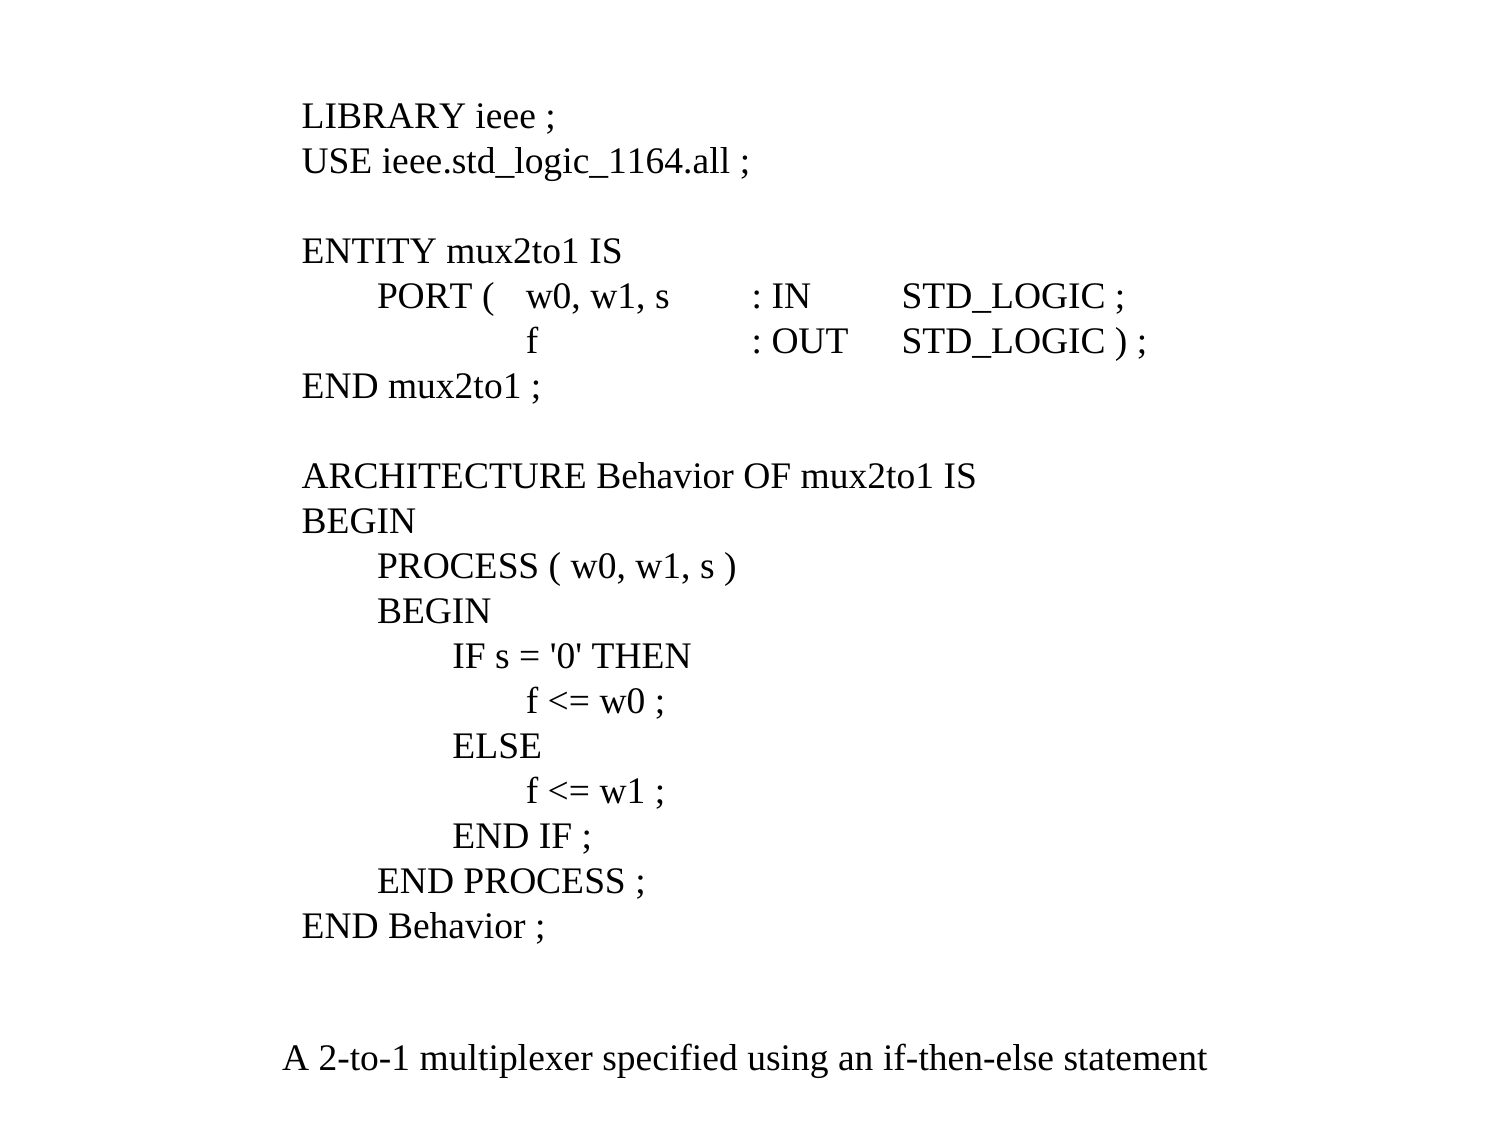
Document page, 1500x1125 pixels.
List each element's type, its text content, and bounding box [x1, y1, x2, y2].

text_box LIBRARY ieee ; USE ieee.std_logic_1164.all ; ENTITY mux2to1 IS PORT ( w0, w1, s : IN STD_LOGIC ; f : OUT STD_LOGIC ) ; END mux2to1 ; ARCHITECTURE Behavior OF mux2to1 IS BEGIN PROCESS ( w0, w1, s ) BEGIN IF s = '0' THEN f <= w0 ; ELSE f <= w1 ; END IF ; END PROCESS ; END Behavior ; [286, 83, 1163, 954]
text_box A 2-to-1 multiplexer specified using an if-then-else statement [154, 1025, 1337, 1101]
